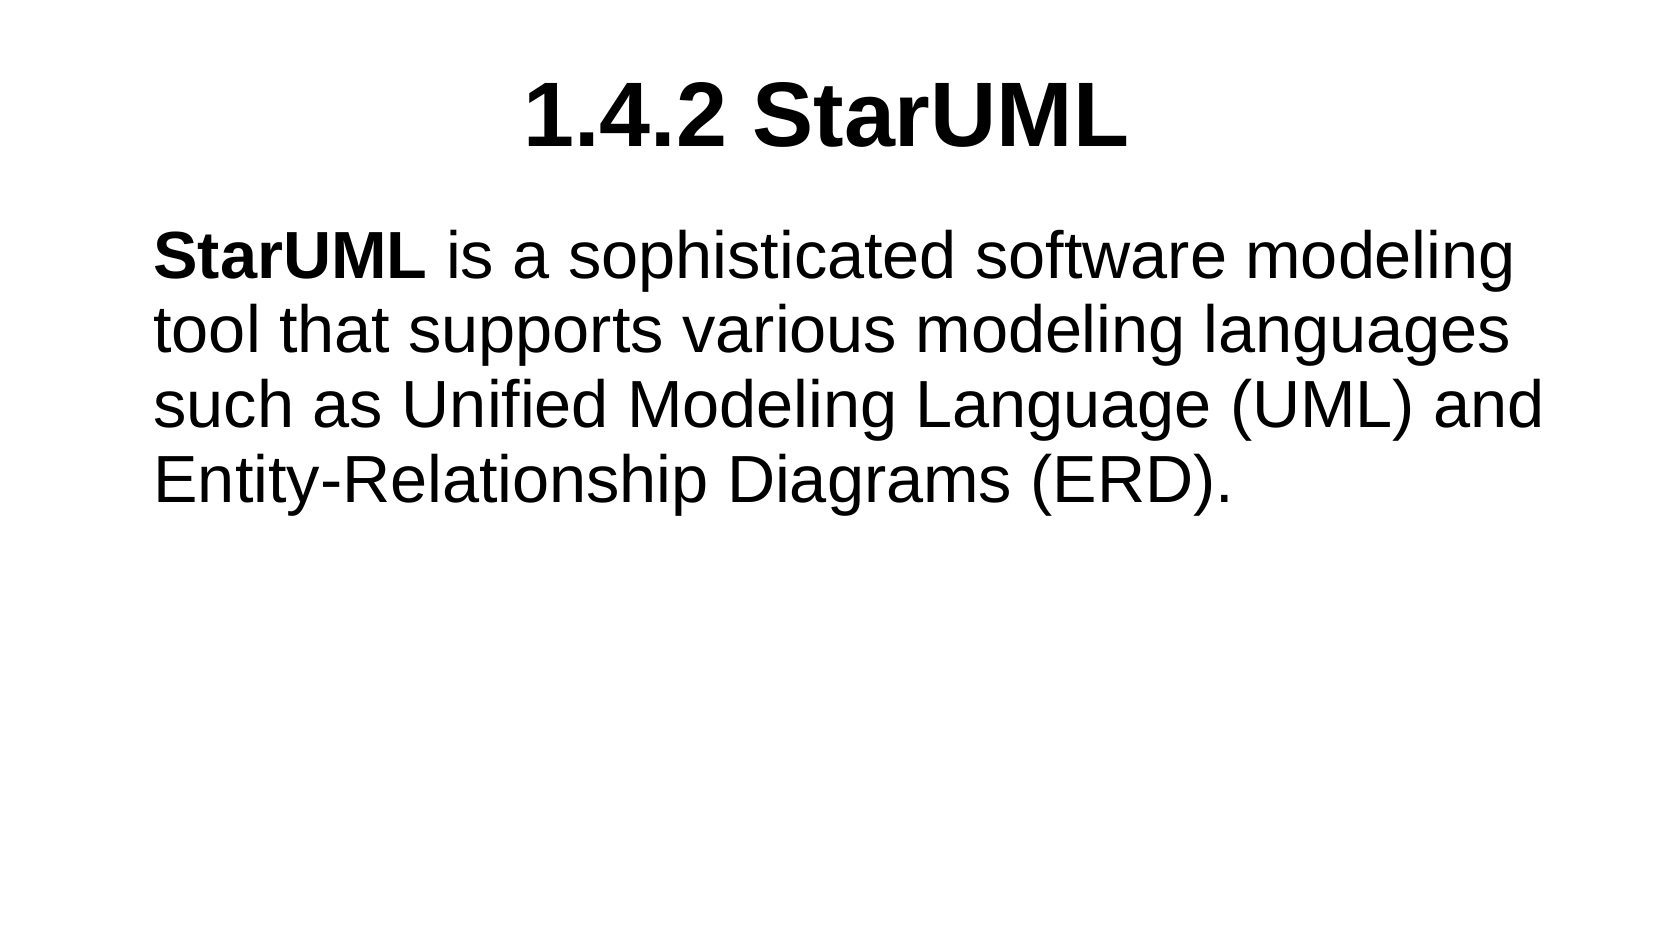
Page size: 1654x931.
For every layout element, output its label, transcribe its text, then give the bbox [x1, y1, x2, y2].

list StarUML is a sophisticated software modeling tool that supports various modeling languages such as Unified Modeling Language (UML) and Entity-Relationship Diagrams (ERD). [82, 217, 1571, 758]
title 1.4.2 StarUML [82, 37, 1571, 193]
